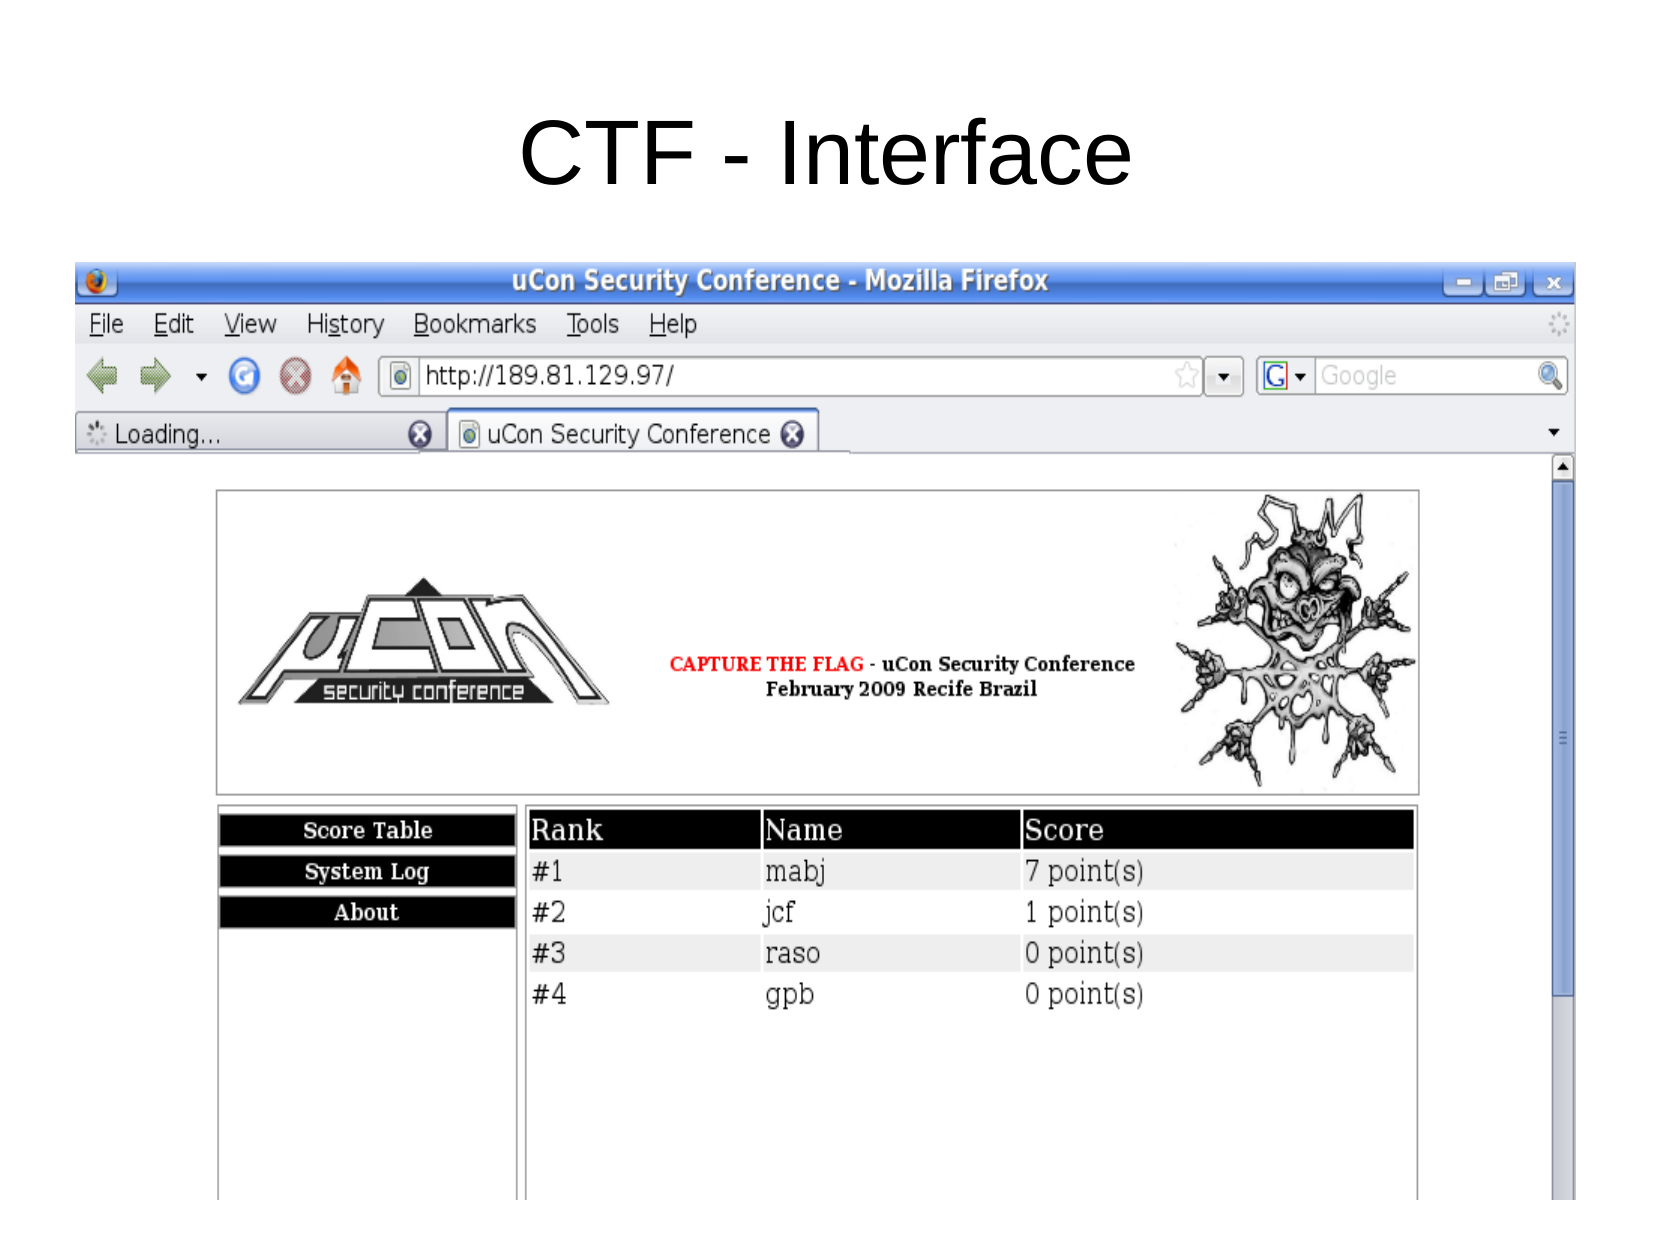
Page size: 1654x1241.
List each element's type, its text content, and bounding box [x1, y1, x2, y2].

title CTF - Interface [82, 56, 1571, 250]
picture [75, 262, 1576, 1201]
